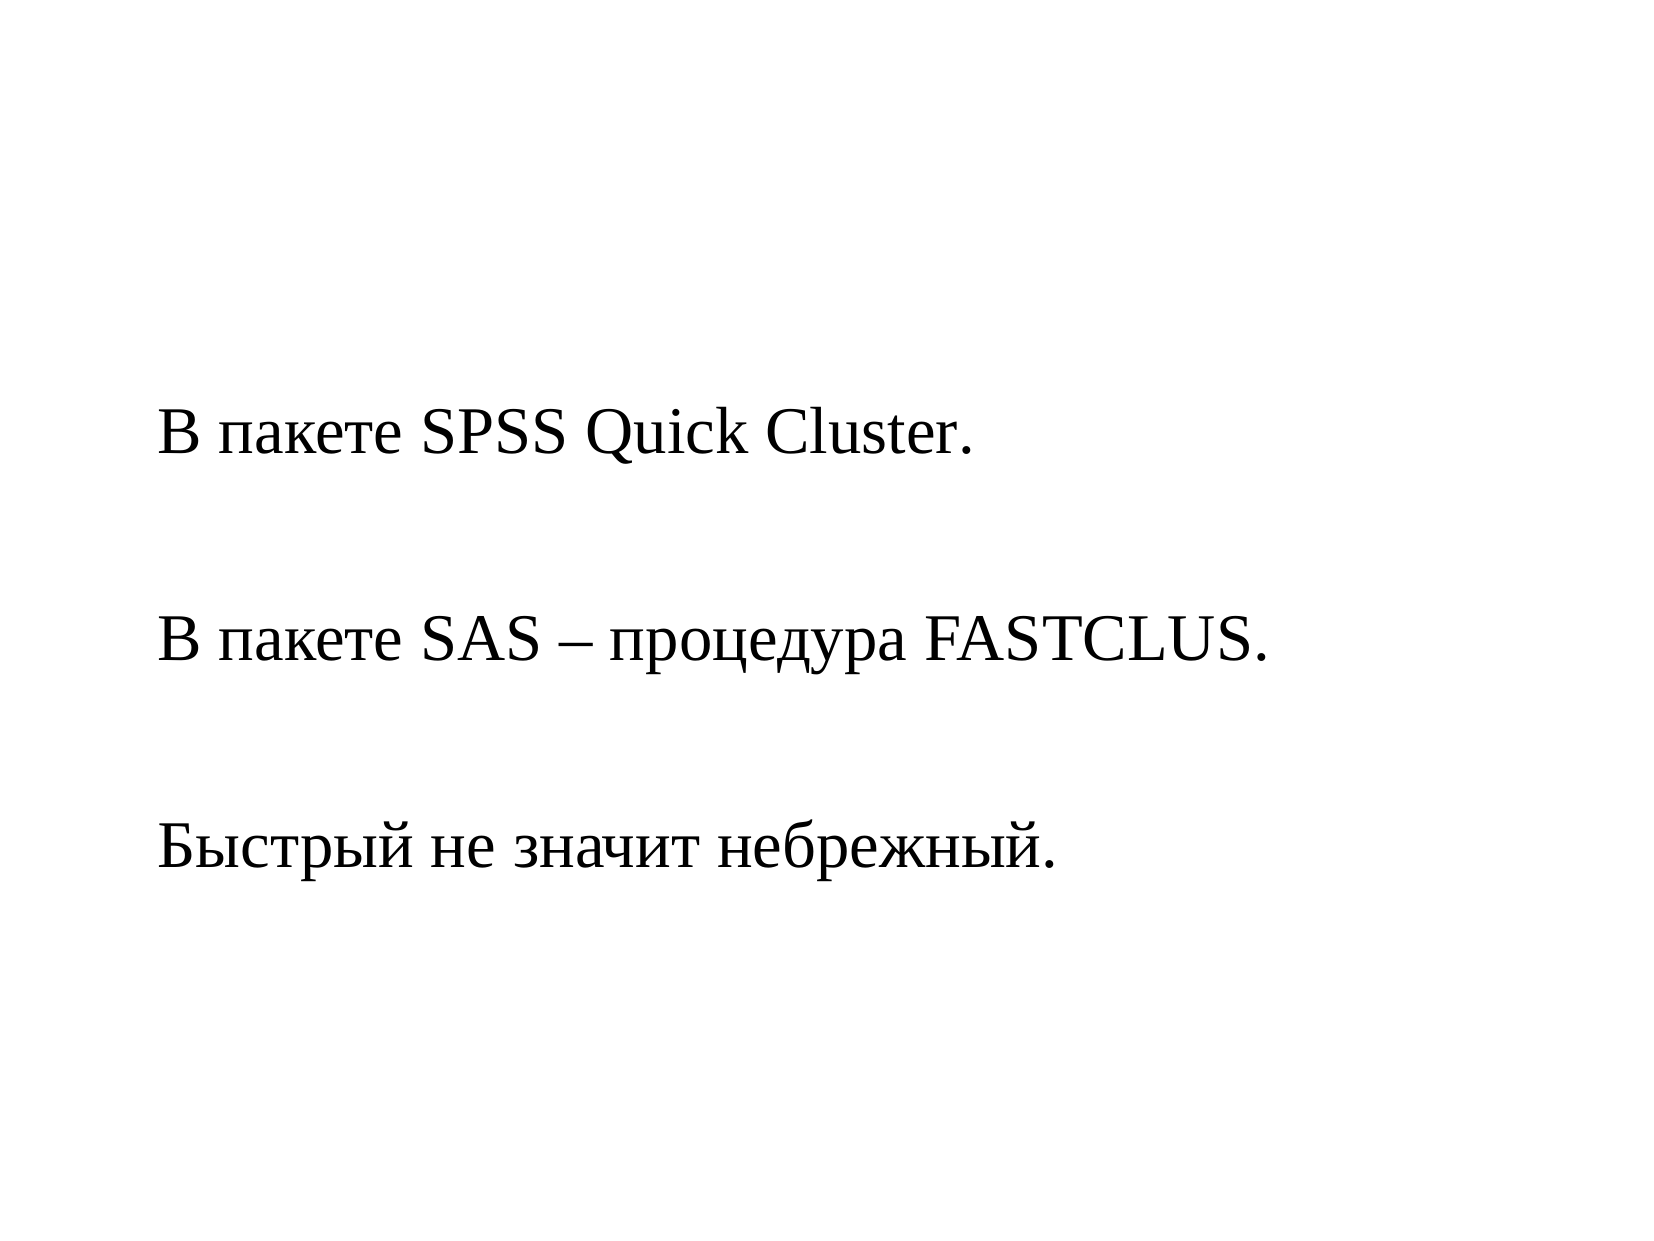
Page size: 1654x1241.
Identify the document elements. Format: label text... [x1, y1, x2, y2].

list В пакете SPSS Quick Cluster. В пакете SAS – процедура FASTCLUS. Быстрый не значит небрежный. [82, 290, 1571, 1010]
